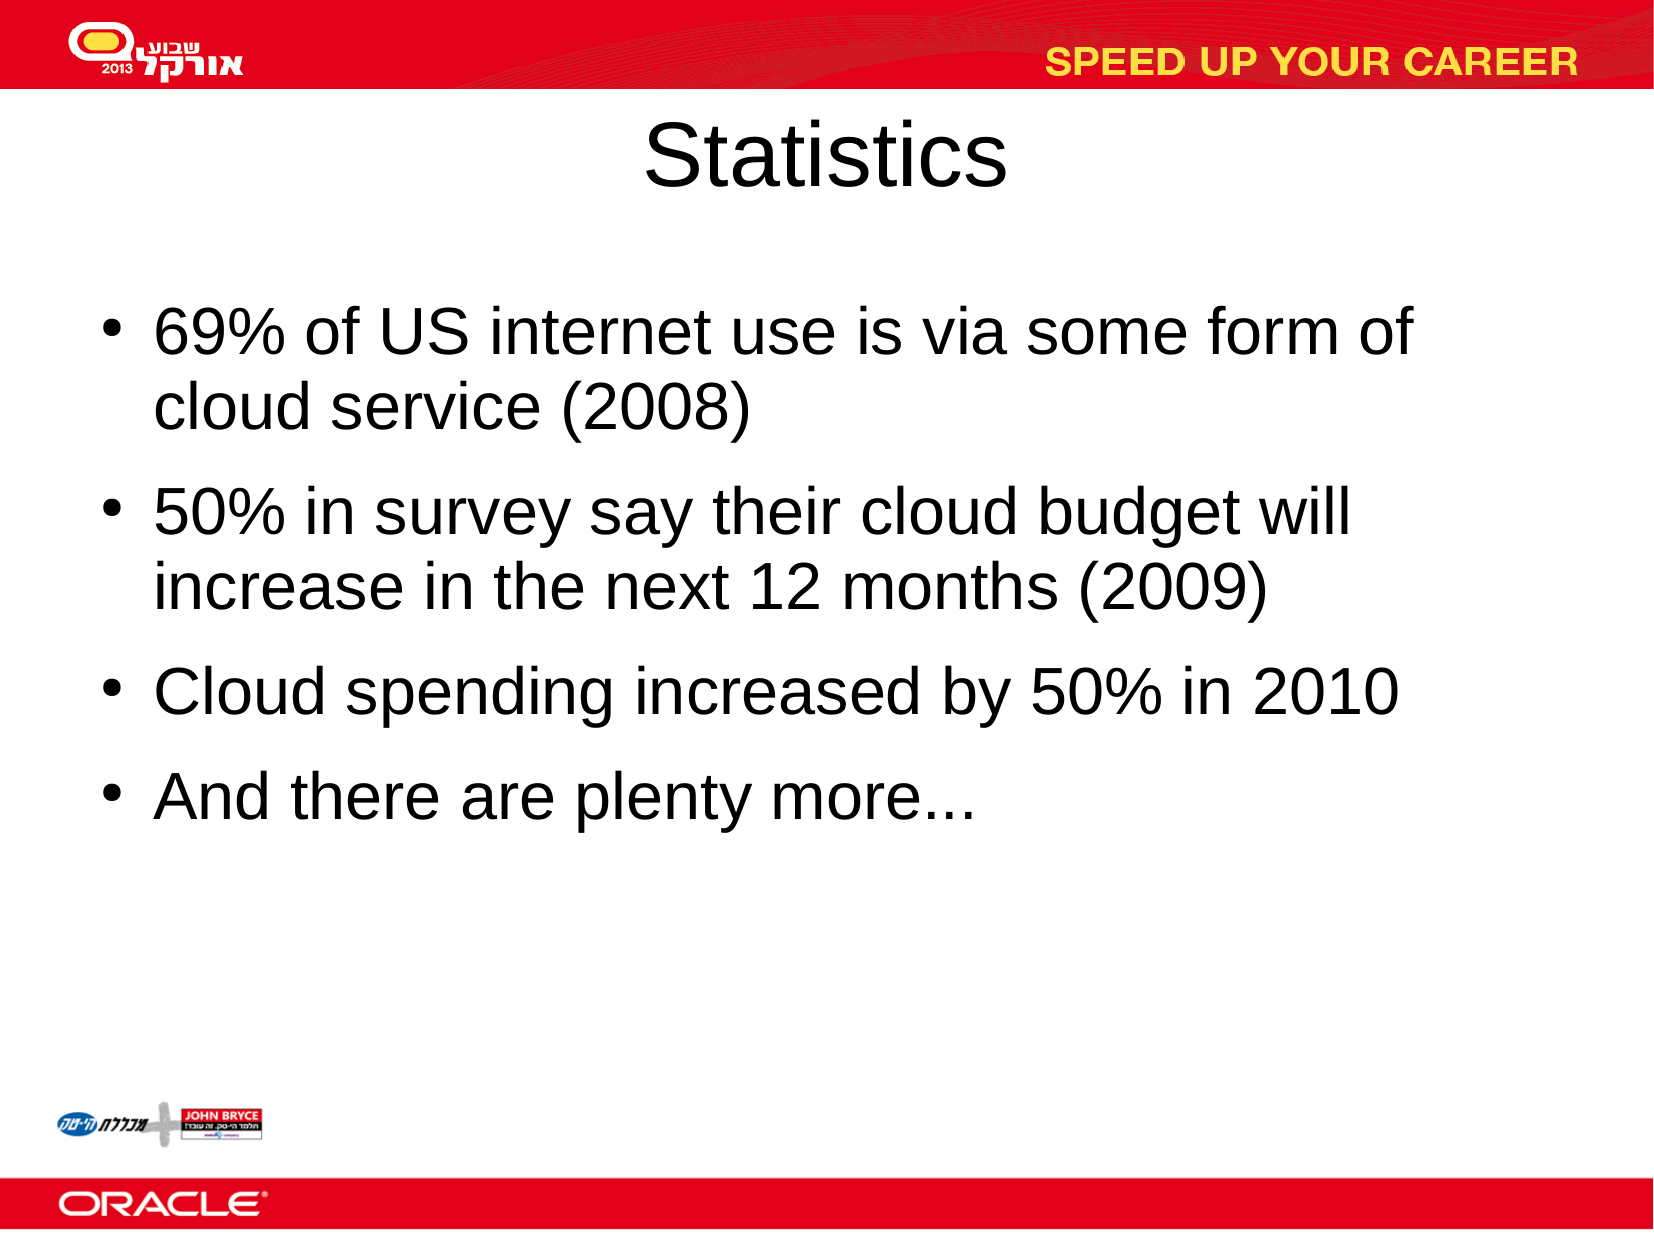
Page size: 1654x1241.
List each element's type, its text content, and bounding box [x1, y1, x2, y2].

picture [0, 0, 1654, 89]
title Statistics [82, 49, 1571, 257]
list 69% of US internet use is via some form of cloud service (2008) 50% in survey say their cloud budget will increase in the next 12 months (2009) Cloud spending increased by 50% in 2010 And there are plenty more... [82, 290, 1538, 1010]
picture [0, 1087, 1653, 1240]
